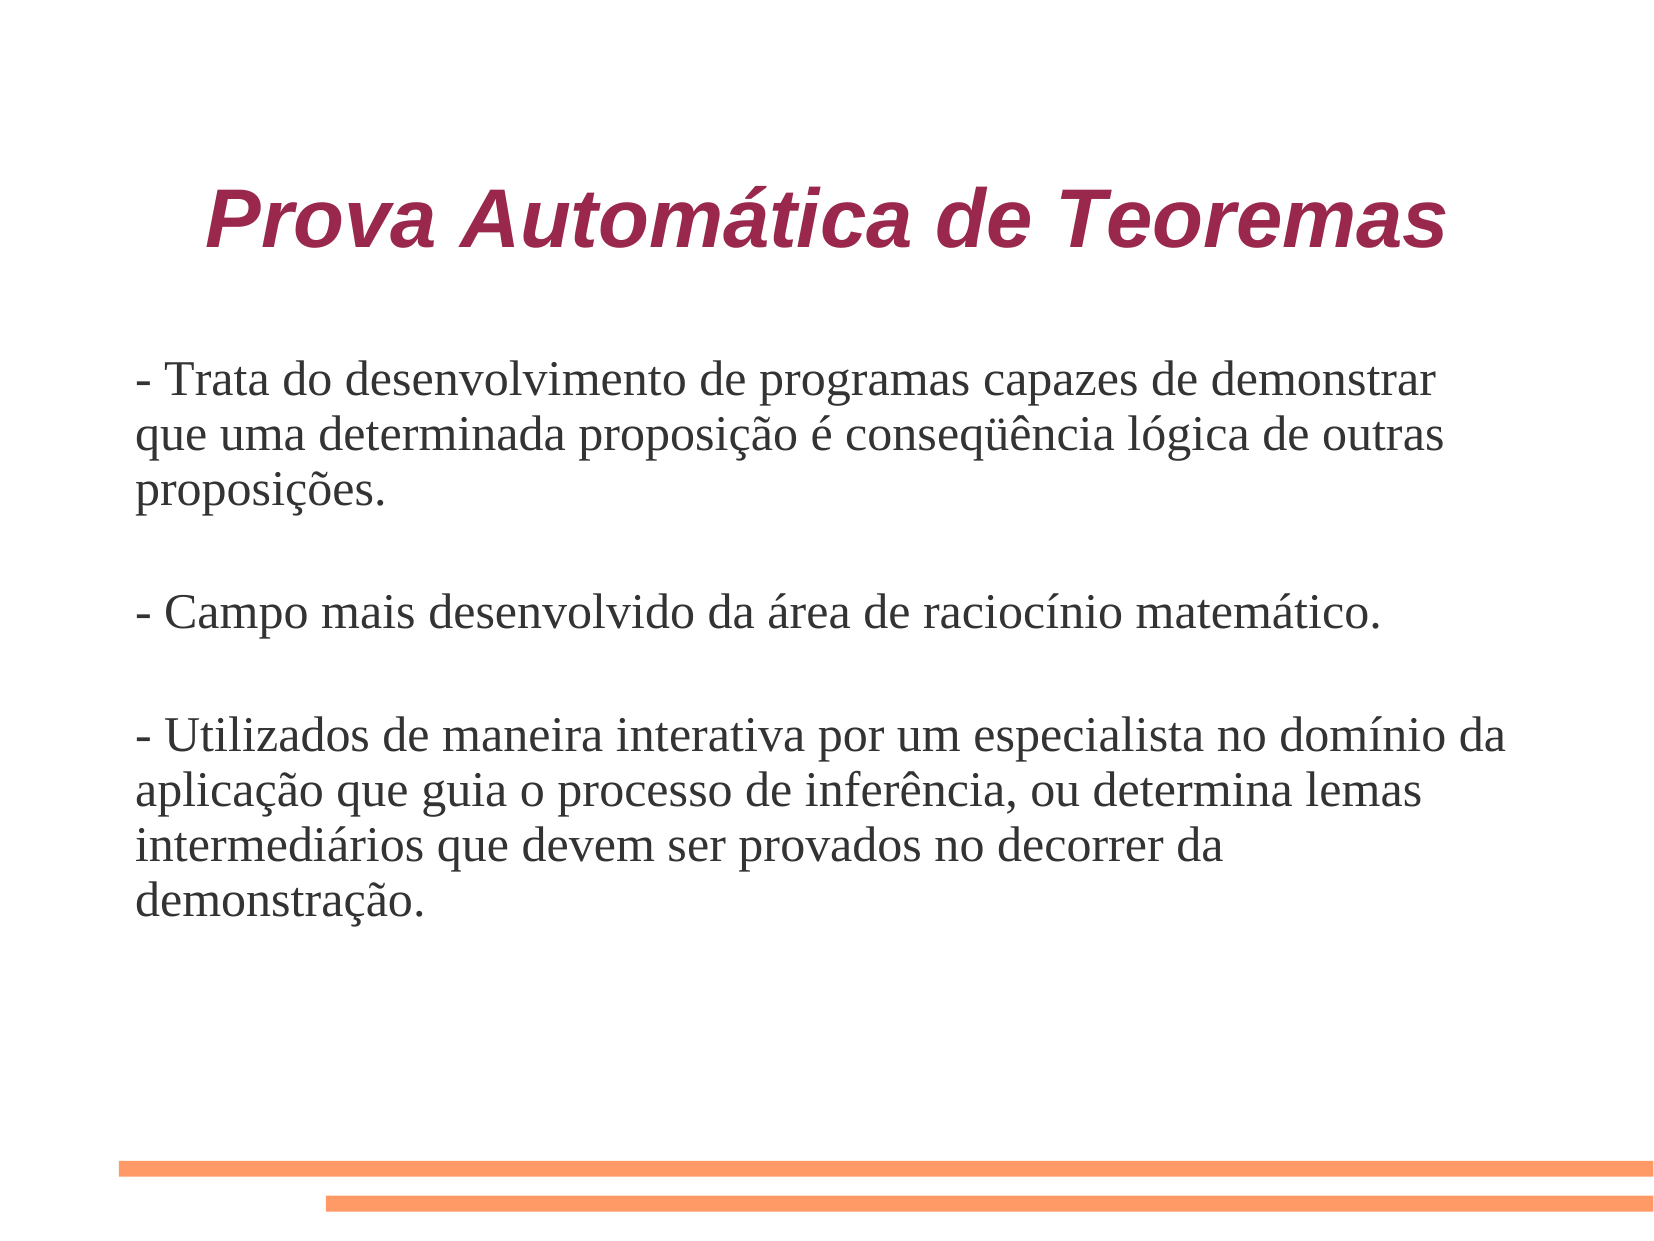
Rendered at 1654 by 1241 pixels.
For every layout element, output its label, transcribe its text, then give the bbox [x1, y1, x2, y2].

title Prova Automática de Teoremas [121, 114, 1534, 322]
list - Trata do desenvolvimento de programas capazes de demonstrar que uma determinada proposição é conseqüência lógica de outras proposições. - Campo mais desenvolvido da área de raciocínio matemático. - Utilizados de maneira interativa por um especialista no domínio da aplicação que guia o processo de inferência, ou determina lemas intermediários que devem ser provados no decorrer da demonstração. [134, 350, 1516, 1133]
